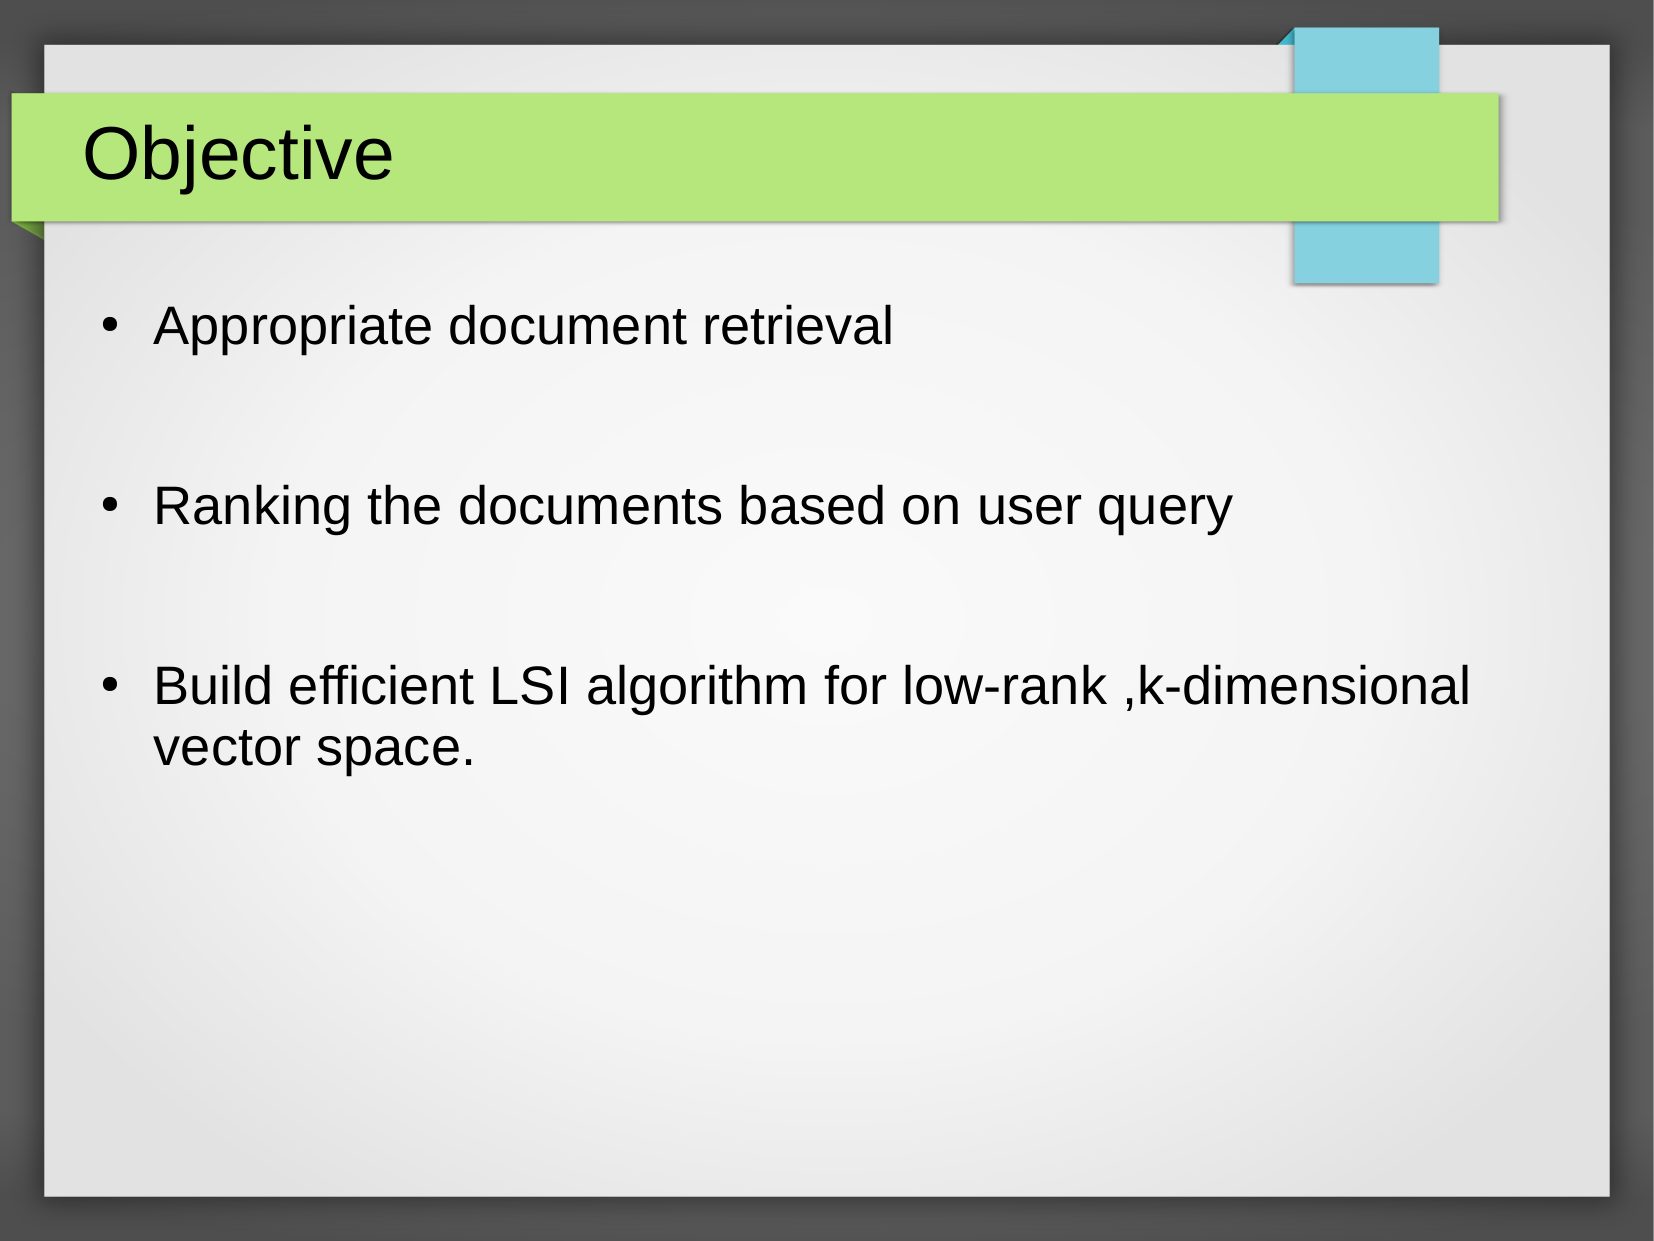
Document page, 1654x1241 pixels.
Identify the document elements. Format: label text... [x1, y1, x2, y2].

title Objective [82, 94, 1264, 213]
list Appropriate document retrieval Ranking the documents based on user query Build efficient LSI algorithm for low-rank ,k-dimensional vector space. [82, 295, 1571, 1015]
picture [0, 0, 1654, 1241]
